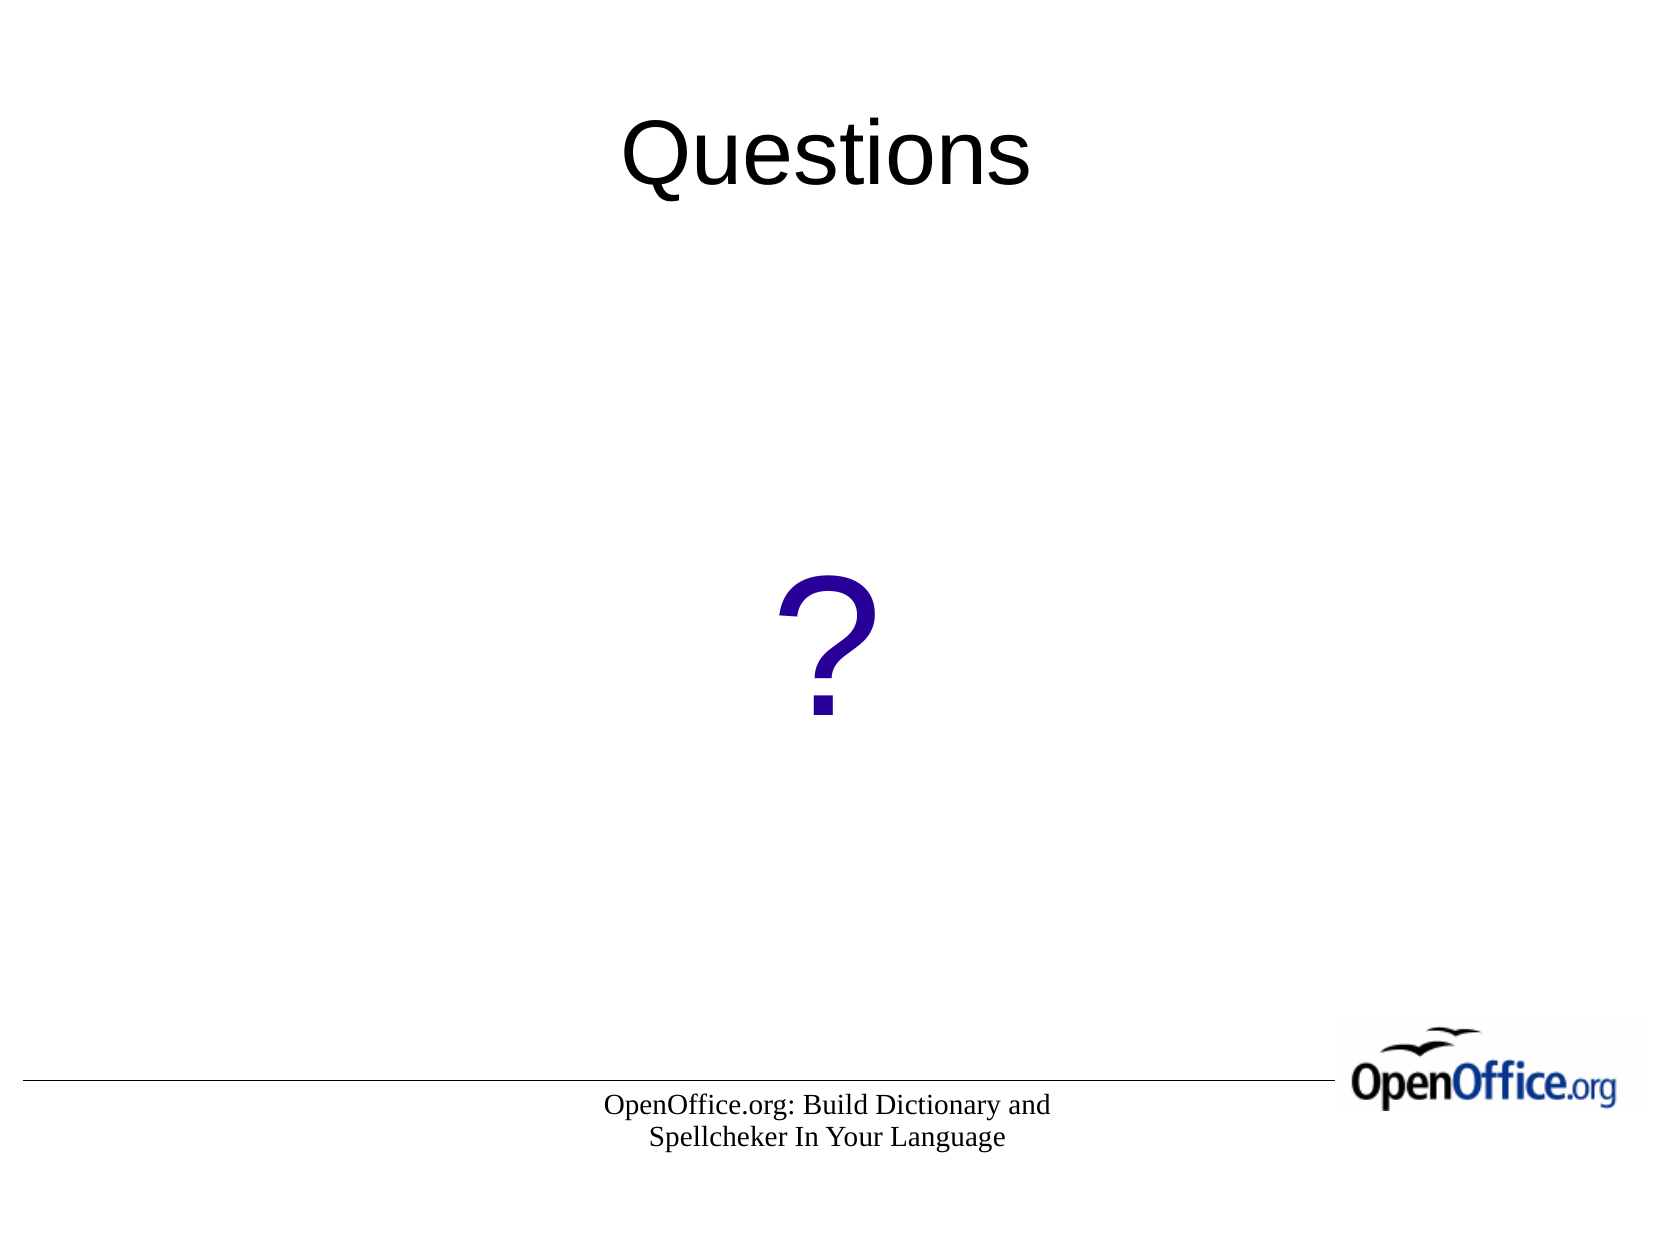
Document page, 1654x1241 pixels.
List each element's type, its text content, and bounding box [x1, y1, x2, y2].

title Questions [82, 56, 1571, 244]
subtitle ? [82, 244, 1571, 1049]
picture [1335, 1020, 1648, 1111]
